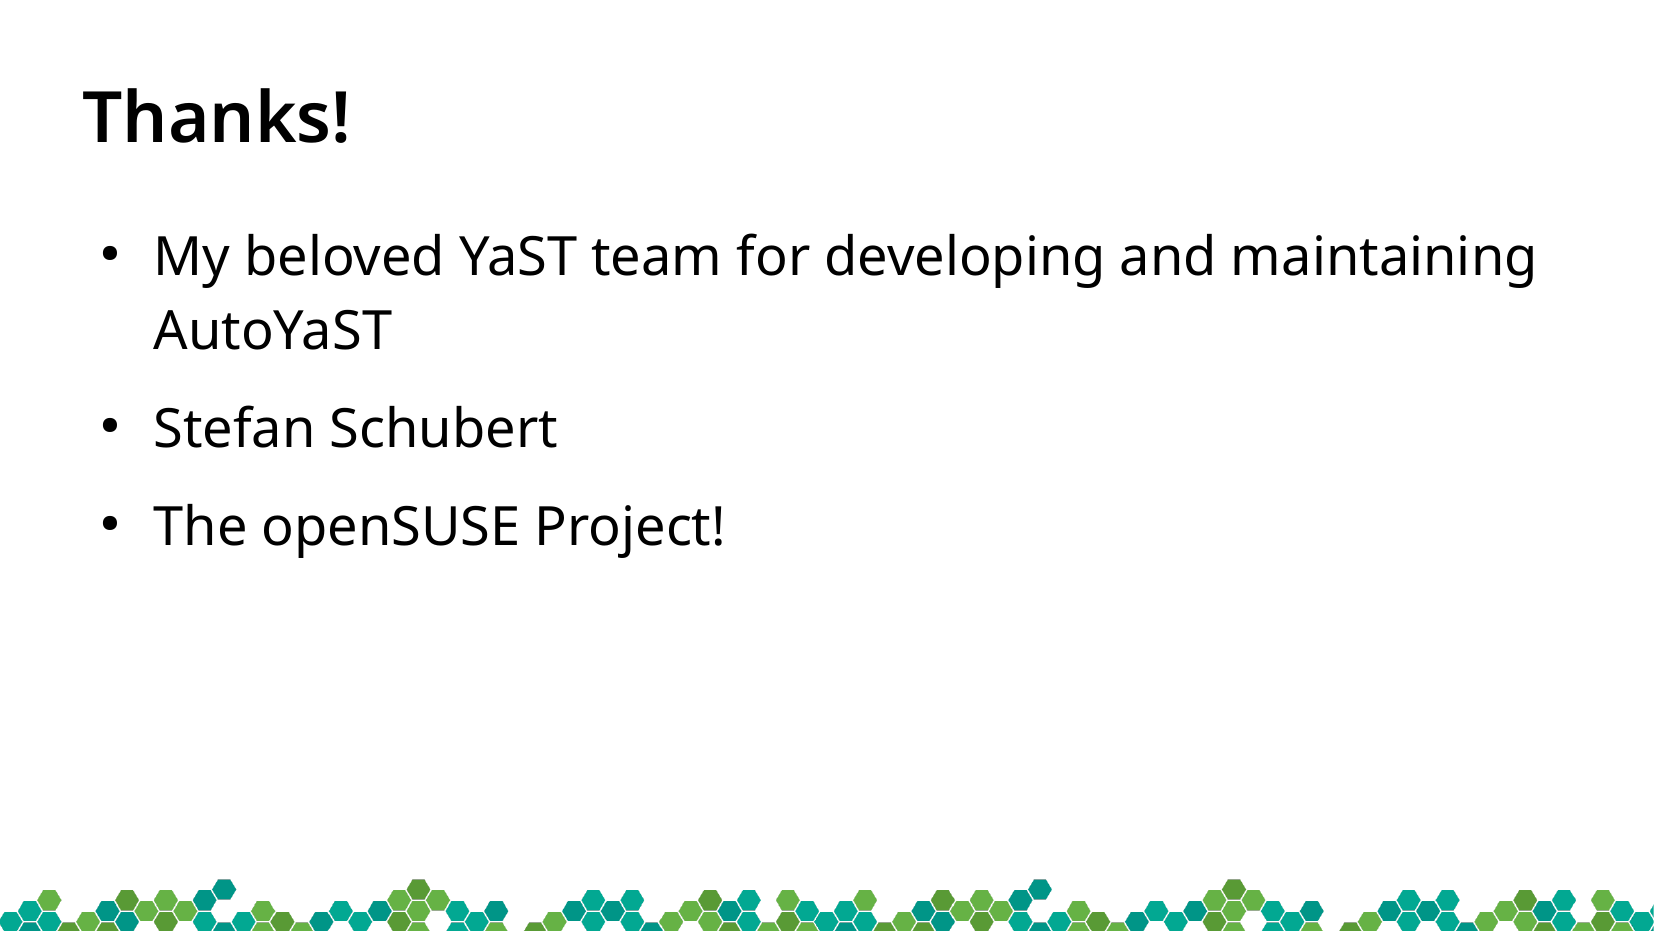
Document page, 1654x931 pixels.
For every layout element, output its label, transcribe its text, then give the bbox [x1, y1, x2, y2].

title Thanks! [82, 37, 1571, 193]
list My beloved YaST team for developing and maintaining AutoYaST Stefan Schubert The openSUSE Project! [82, 217, 1571, 758]
picture [0, 871, 1654, 931]
